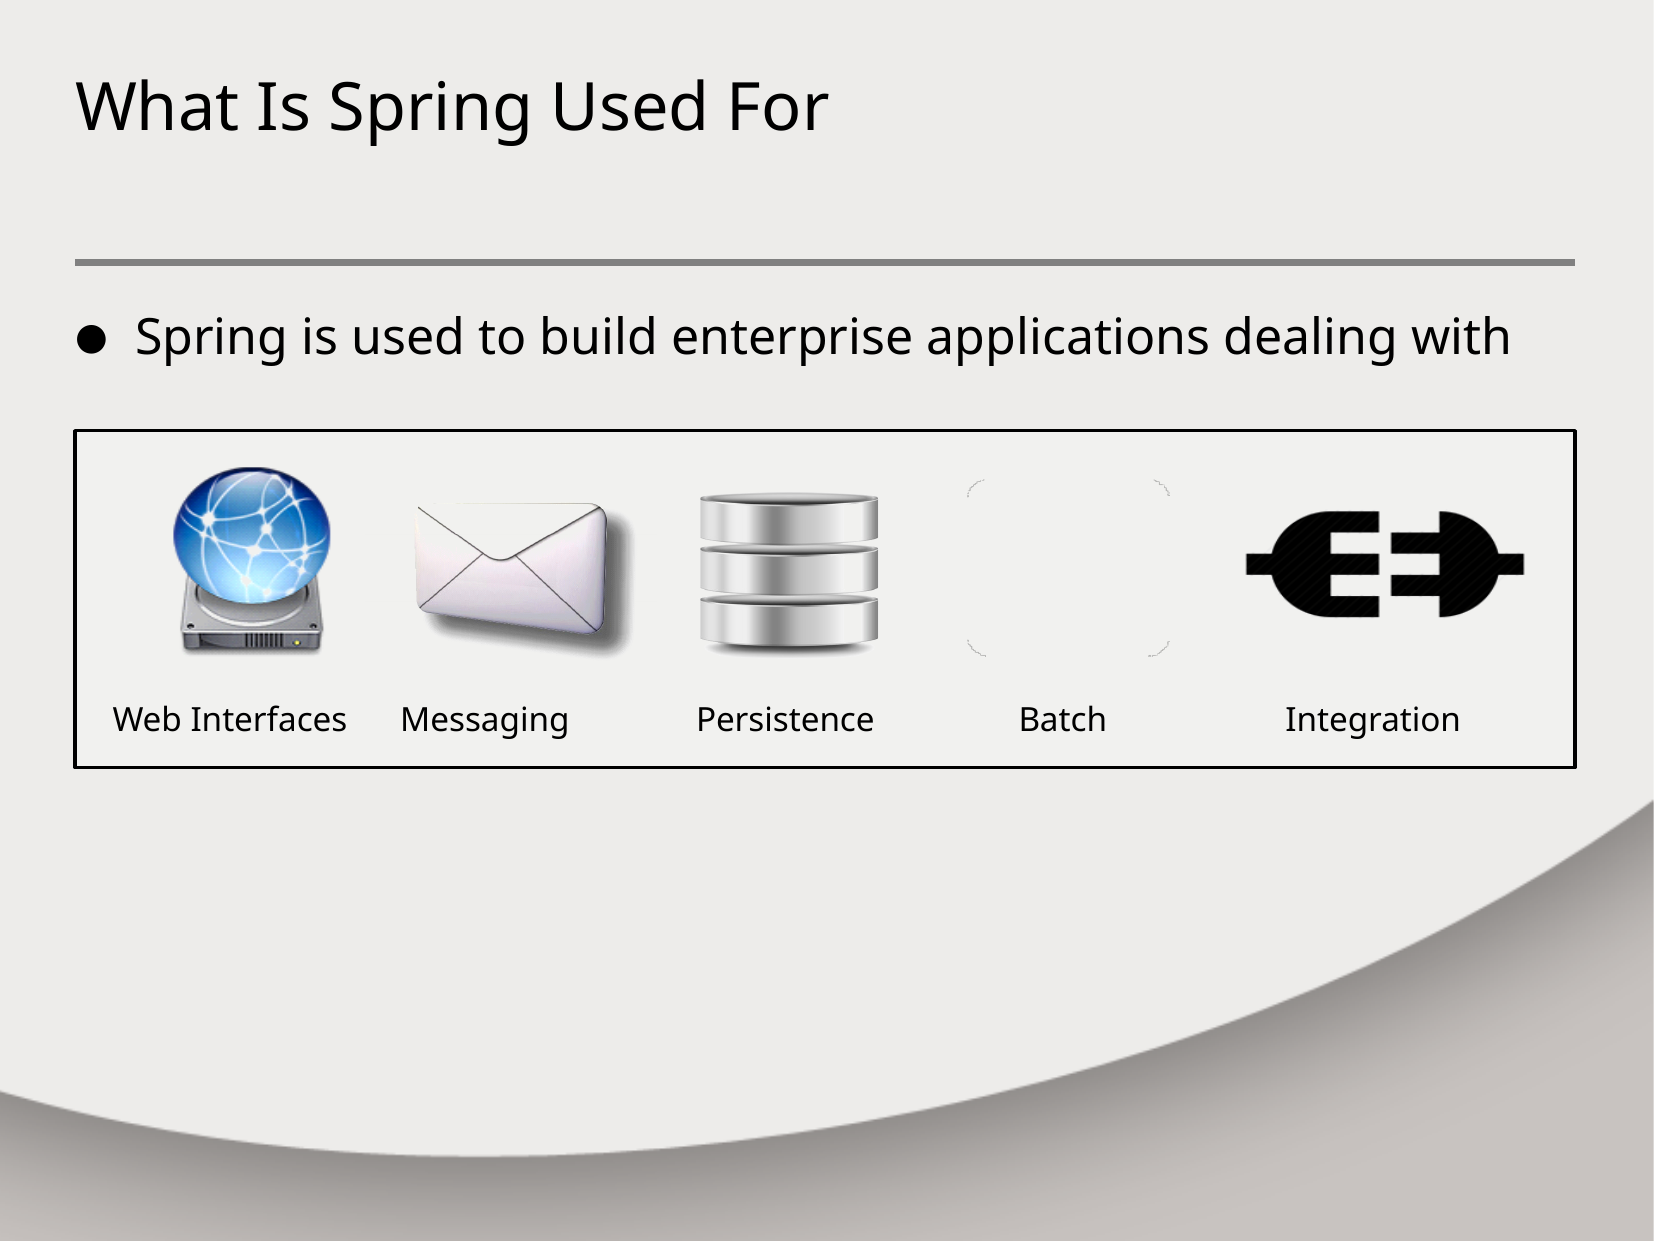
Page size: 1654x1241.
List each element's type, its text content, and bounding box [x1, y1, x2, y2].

title What Is Spring Used For [75, 75, 1576, 226]
text_box Messaging [364, 695, 638, 764]
text_box Batch [983, 696, 1157, 764]
text_box Web Interfaces [112, 695, 364, 764]
text_box Persistence [660, 696, 903, 764]
text_box Integration [1249, 696, 1501, 764]
list Spring is used to build enterprise applications dealing with [75, 300, 1576, 1164]
picture [0, 0, 1654, 1241]
